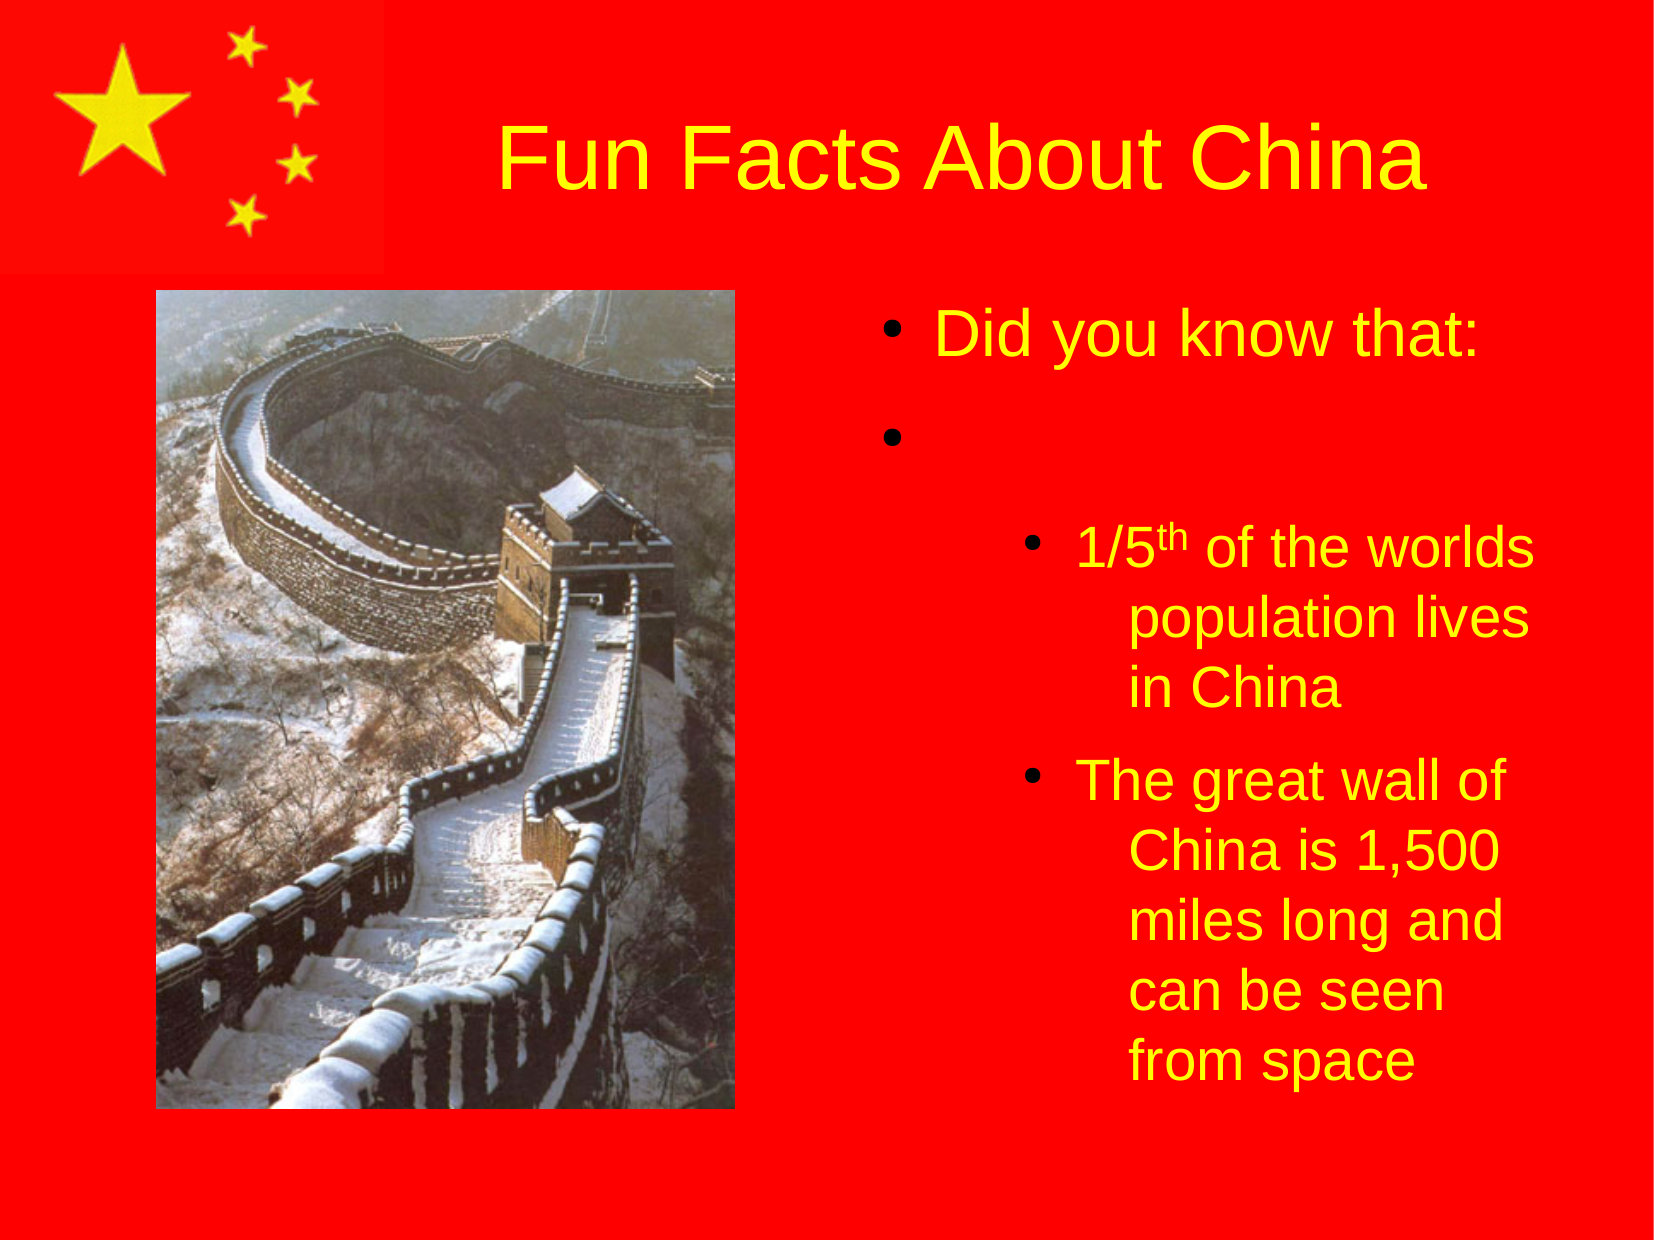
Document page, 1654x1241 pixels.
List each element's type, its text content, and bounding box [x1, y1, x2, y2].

title Fun Facts About China [354, 49, 1571, 257]
picture [156, 290, 735, 1109]
list Did you know that: 1/5th of the worlds population lives in China The great wall of China is 1,500 miles long and can be seen from space [845, 290, 1572, 1109]
